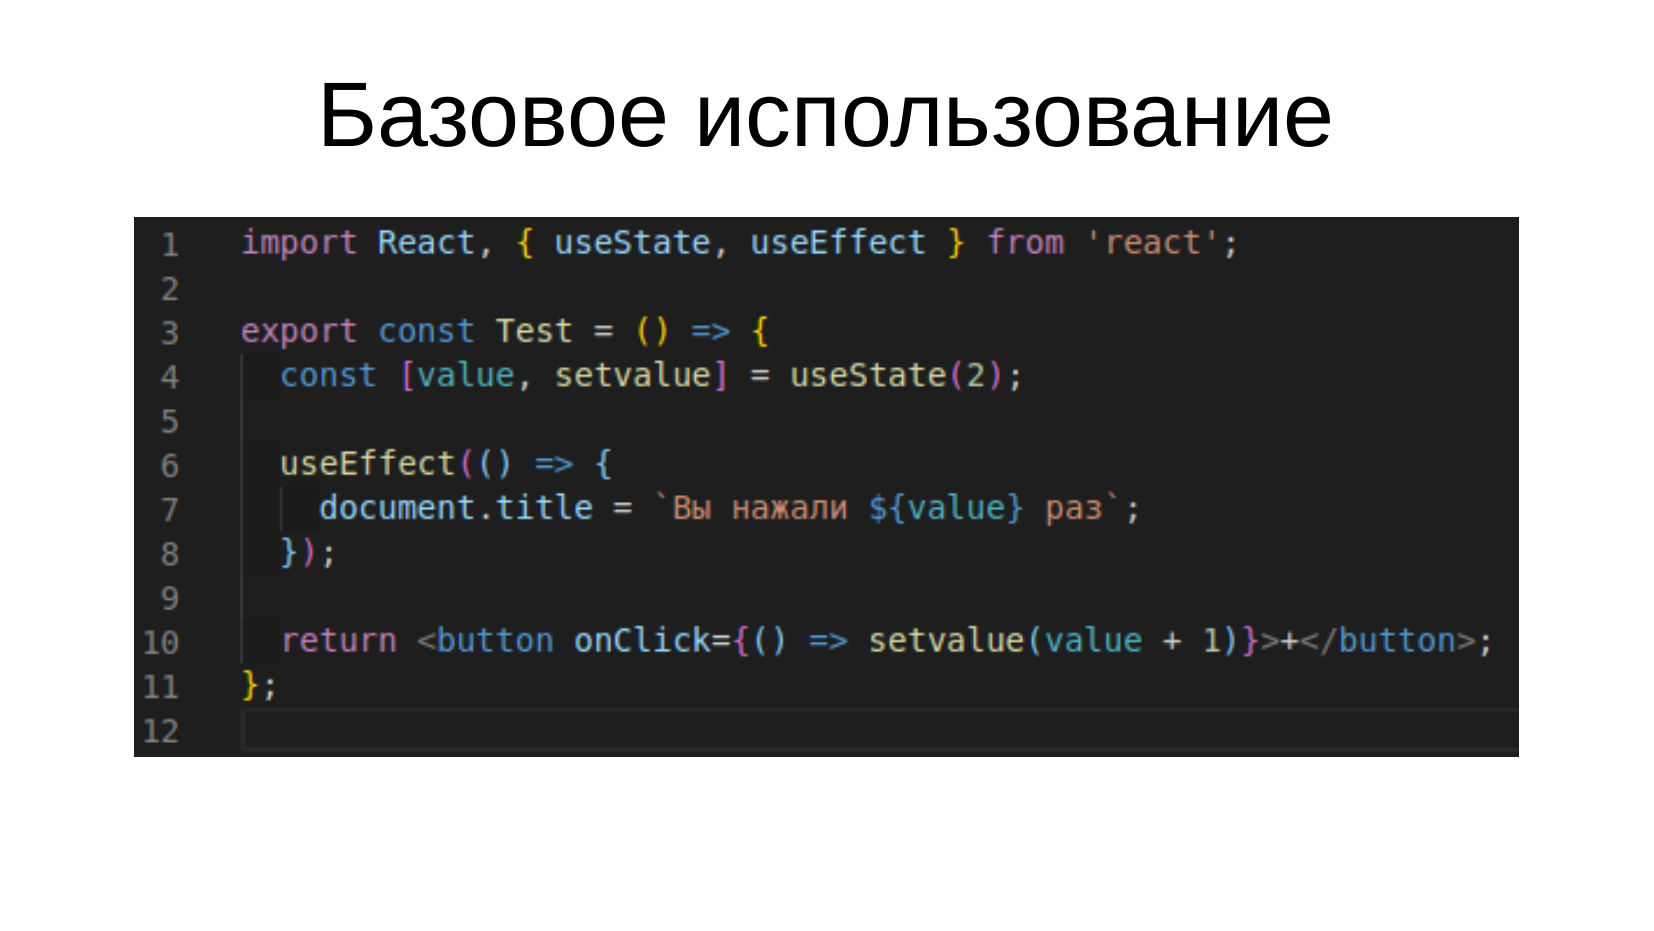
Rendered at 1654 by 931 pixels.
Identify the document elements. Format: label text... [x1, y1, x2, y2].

picture [134, 217, 1519, 758]
title Базовое использование [82, 37, 1571, 193]
